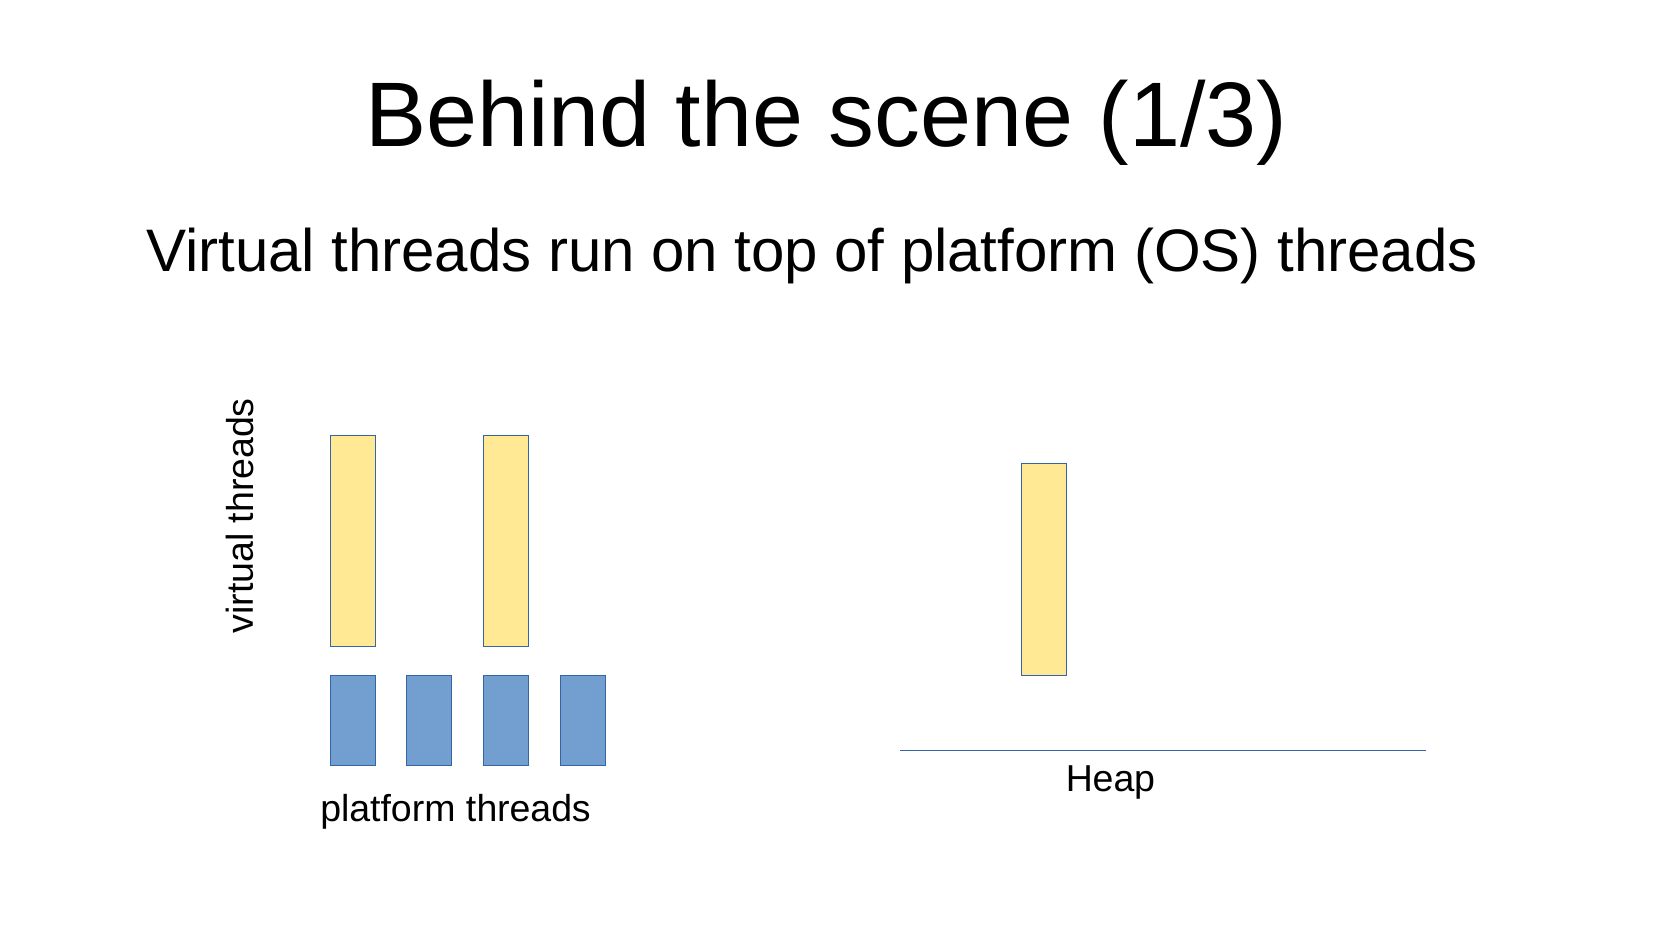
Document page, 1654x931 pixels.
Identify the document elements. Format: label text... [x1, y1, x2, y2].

text_box Heap [1051, 751, 1171, 807]
text_box [483, 435, 529, 647]
text_box [406, 675, 452, 766]
text_box [483, 675, 529, 766]
text_box platform threads [305, 780, 606, 837]
text_box [330, 435, 376, 647]
list Virtual threads run on top of platform (OS) threads [82, 217, 1571, 301]
text_box virtual threads [211, 383, 269, 648]
text_box [330, 675, 376, 766]
text_box [560, 675, 606, 766]
text_box [1021, 463, 1067, 676]
title Behind the scene (1/3) [82, 37, 1571, 193]
